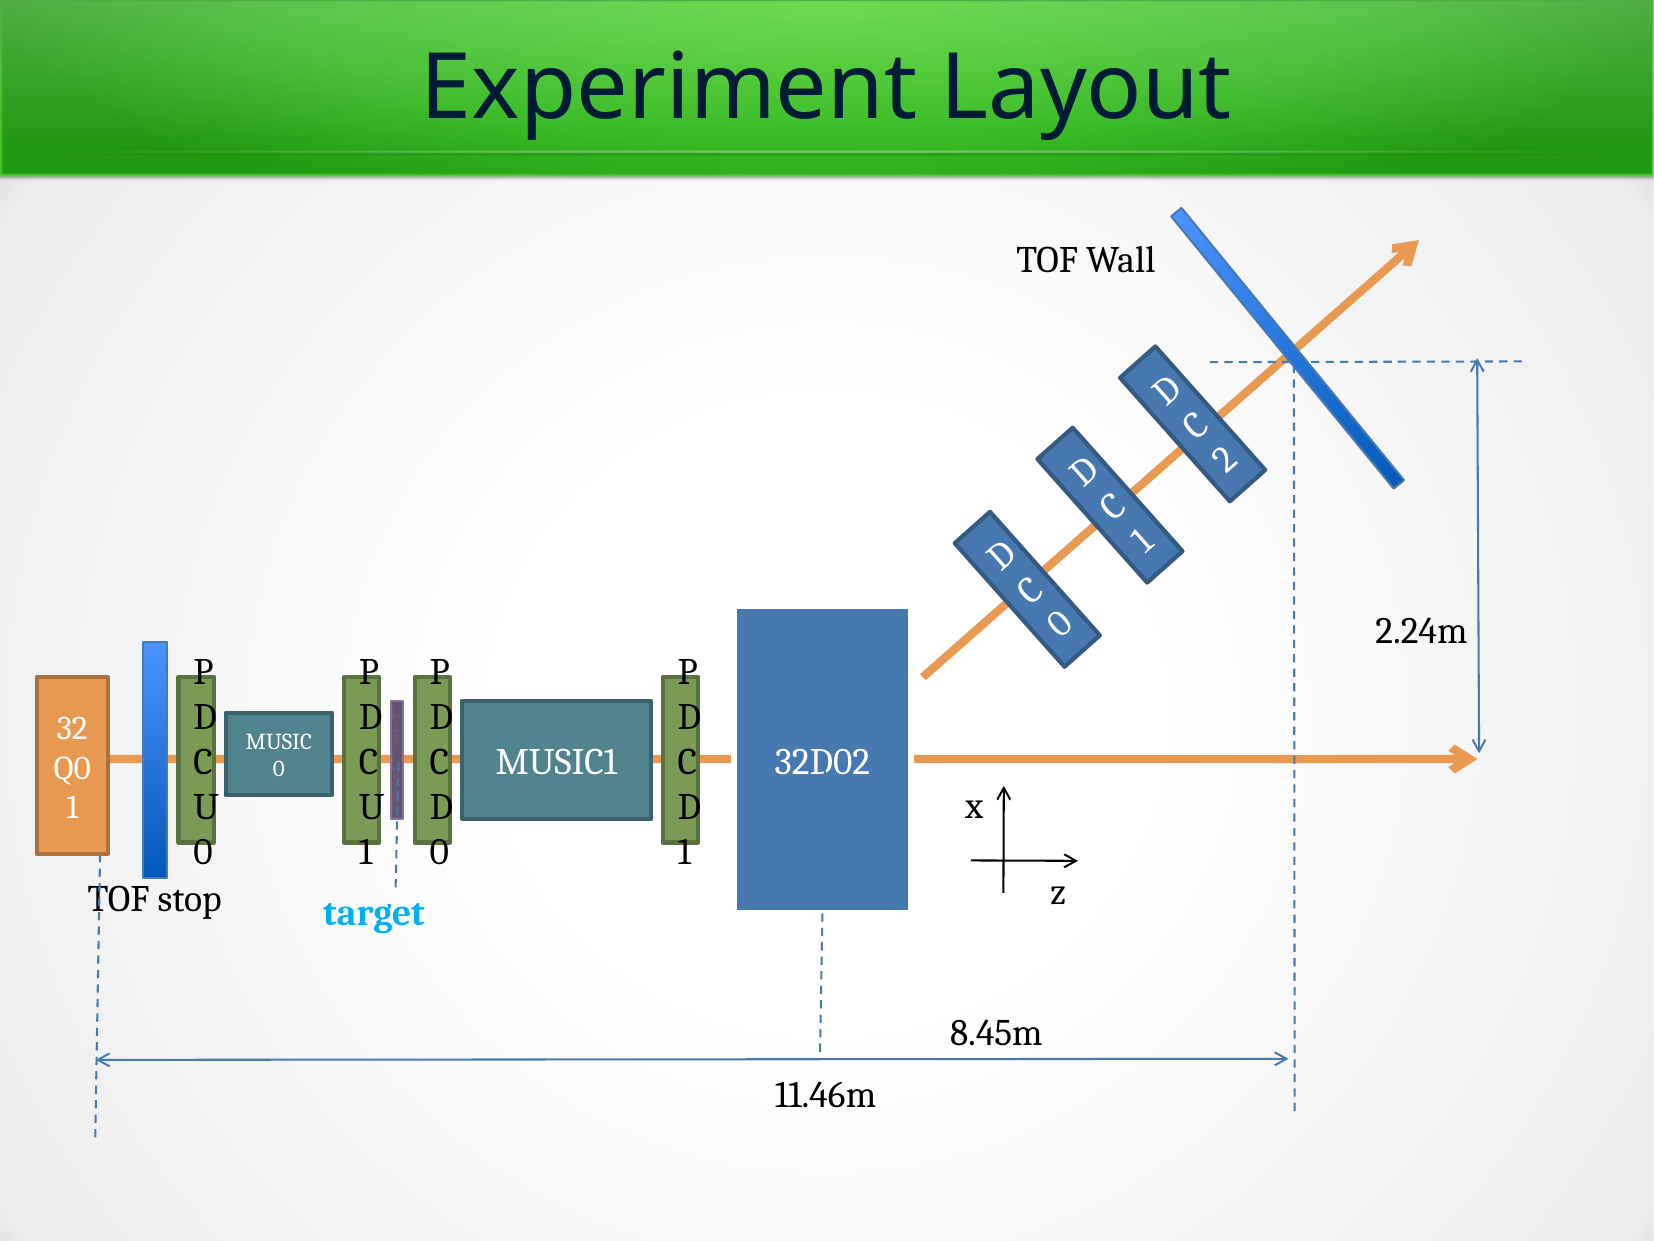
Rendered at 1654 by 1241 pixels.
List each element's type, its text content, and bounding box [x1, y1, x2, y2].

text_box PDCD0 [437, 706, 448, 727]
text_box PDCU1 [343, 677, 380, 843]
text_box [391, 700, 403, 819]
title Experiment Layout [82, 11, 1571, 154]
picture [0, 0, 1654, 1241]
text_box DC1 [1037, 427, 1183, 583]
text_box x [950, 774, 998, 834]
text_box PDCD0 [437, 796, 448, 817]
text_box z [1035, 859, 1082, 920]
text_box DC2 [1120, 346, 1266, 502]
text_box TOF stop [72, 866, 237, 926]
text_box 2.24m [1360, 599, 1483, 659]
text_box 32Q01 [36, 677, 108, 855]
text_box PDCD1 [685, 796, 696, 817]
text_box target [308, 880, 441, 941]
text_box PDCD1 [662, 677, 699, 843]
text_box PDCU1 [366, 706, 377, 727]
text_box [143, 641, 167, 878]
text_box PDCU0 [178, 677, 214, 843]
text_box MUSIC1 [462, 700, 651, 819]
text_box PDCD0 [414, 677, 451, 843]
text_box 11.46m [760, 1062, 892, 1123]
text_box DC0 [954, 511, 1100, 667]
text_box [1171, 207, 1404, 489]
text_box 8.45m [935, 1000, 1058, 1061]
text_box PDCD1 [685, 706, 696, 727]
text_box 32D02 [733, 606, 911, 914]
text_box MUSIC0 [225, 712, 333, 796]
text_box TOF Wall [1001, 227, 1171, 288]
text_box PDCU0 [201, 706, 212, 727]
